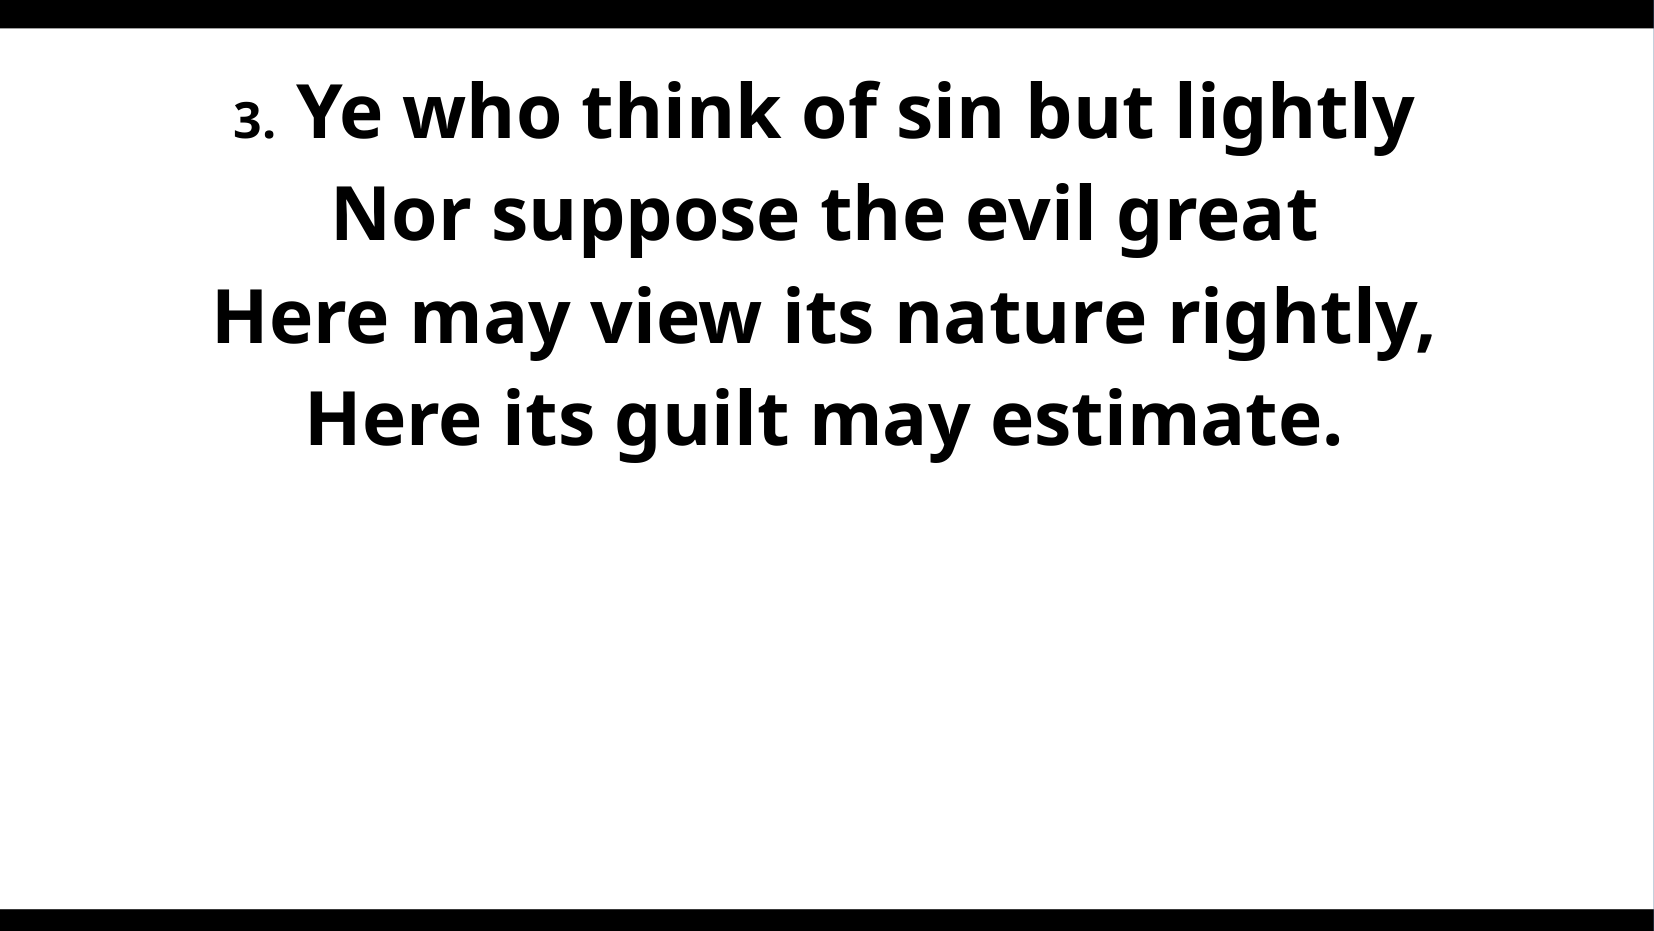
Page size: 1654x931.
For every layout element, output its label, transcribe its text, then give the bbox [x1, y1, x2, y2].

text_box 3. Ye who think of sin but lightly Nor suppose the evil great Here may view its nature rightly, Here its guilt may estimate. [90, 50, 1561, 466]
picture [0, 0, 1654, 931]
